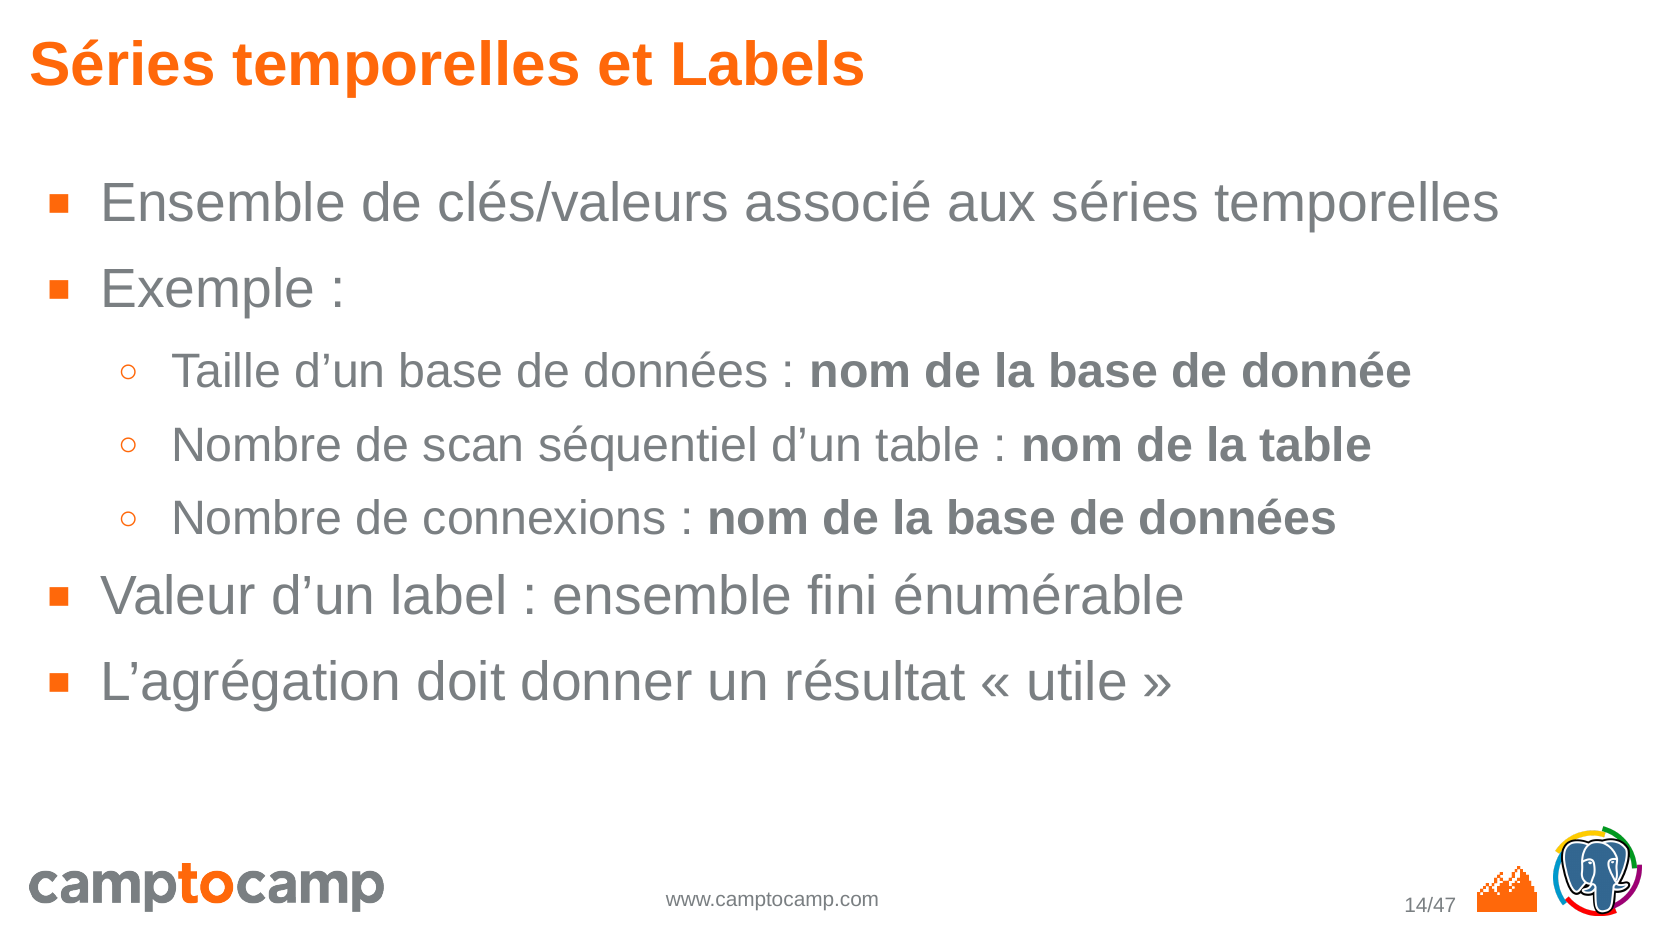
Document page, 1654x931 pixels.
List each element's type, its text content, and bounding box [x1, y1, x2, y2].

picture [29, 863, 384, 912]
picture [1477, 866, 1537, 912]
picture [1553, 826, 1642, 916]
title Séries temporelles et Labels [29, 29, 1625, 156]
list Ensemble de clés/valeurs associé aux séries temporelles Exemple : Taille d’un base de données : nom de la base de donnée Nombre de scan séquentiel d’un table : nom de la table Nombre de connexions : nom de la base de données Valeur d’un label : ensemble fini énumérable L’agrégation doit donner un résultat « utile » [29, 171, 1625, 827]
